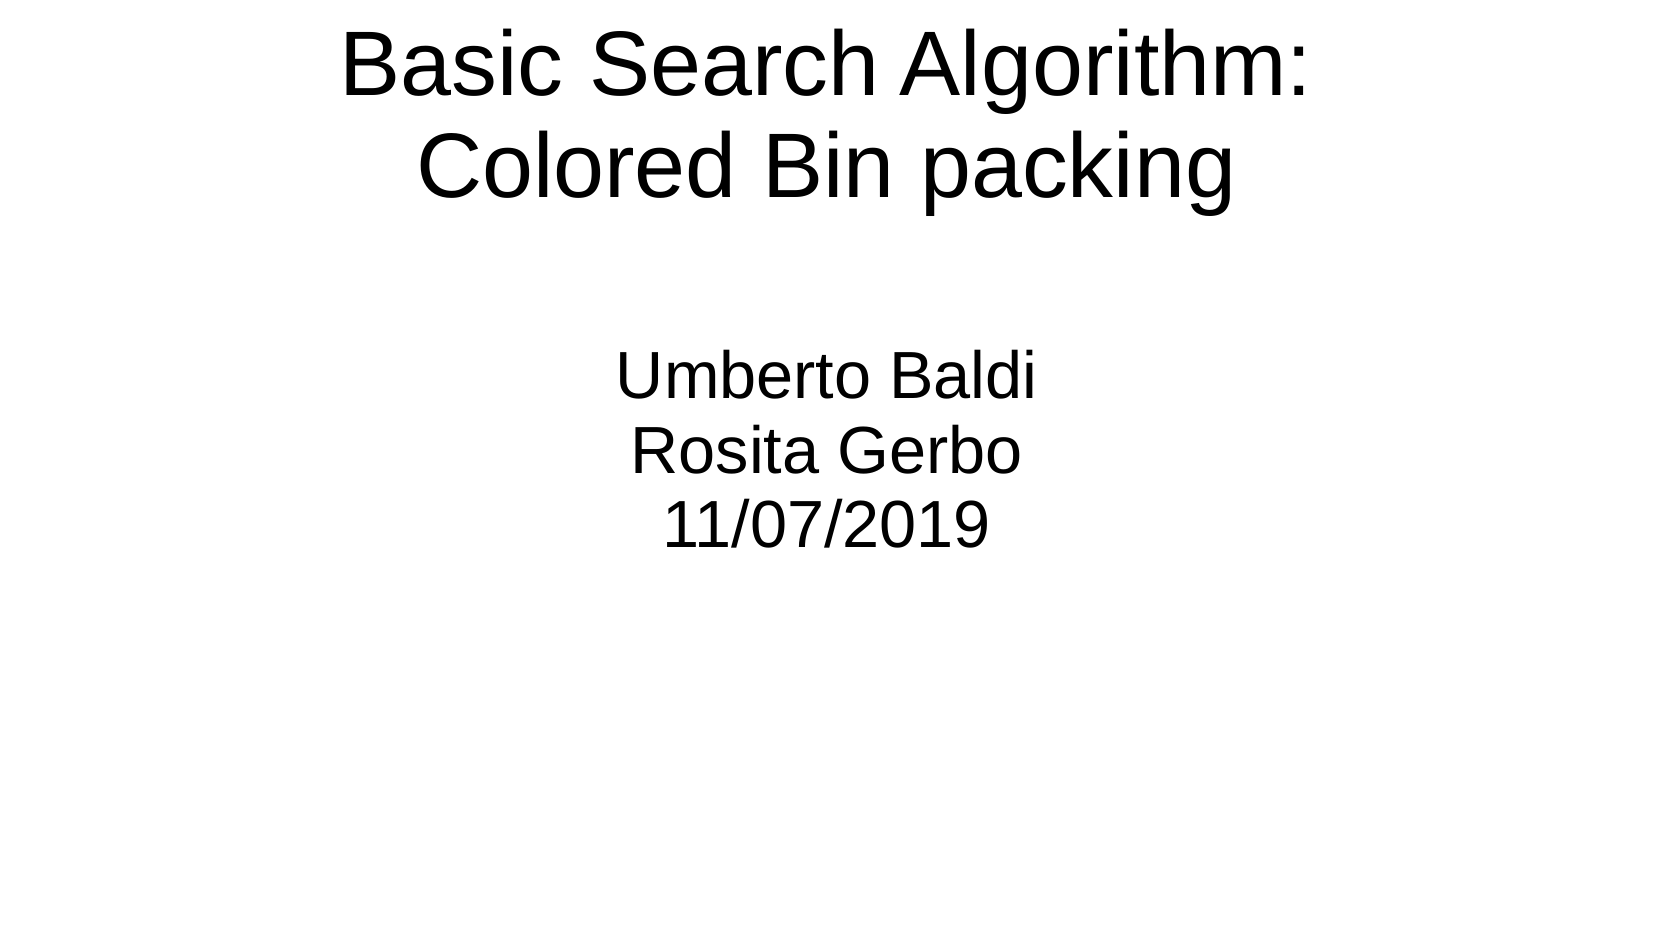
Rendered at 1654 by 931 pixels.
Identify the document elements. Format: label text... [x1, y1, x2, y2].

subtitle Umberto Baldi Rosita Gerbo 11/07/2019 [82, 217, 1571, 758]
title Basic Search Algorithm: Colored Bin packing [82, 12, 1571, 217]
